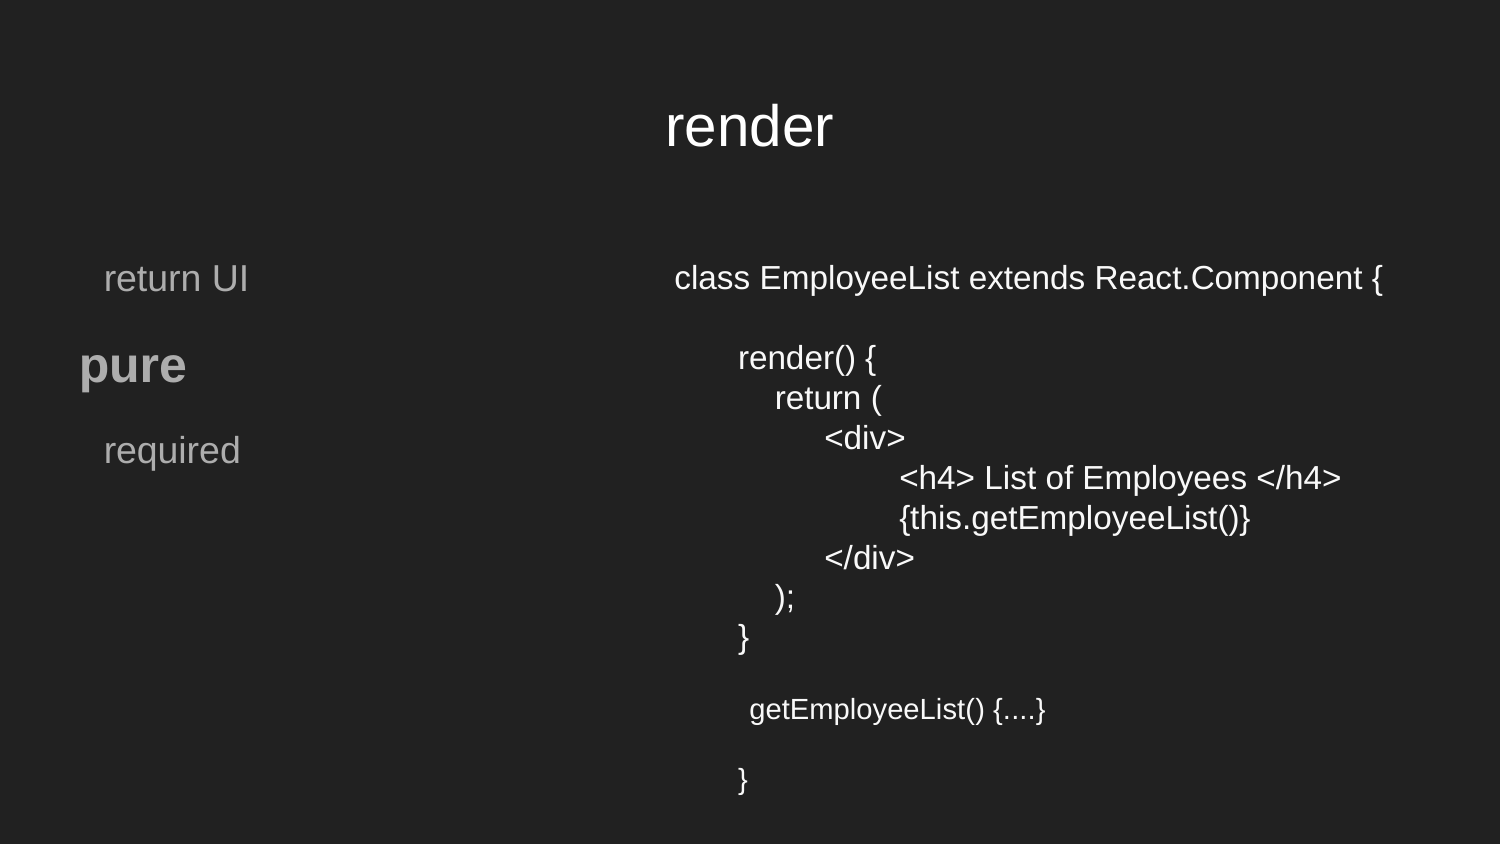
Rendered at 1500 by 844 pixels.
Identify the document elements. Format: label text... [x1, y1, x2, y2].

list return UI pure required [51, 239, 446, 800]
title render [51, 72, 1449, 167]
text_box class EmployeeList extends React.Component { render() { return ( <div> <h4> List of Employees </h4> {this.getEmployeeList()} </div> ); } getEmployeeList() {....} } [659, 241, 1439, 811]
